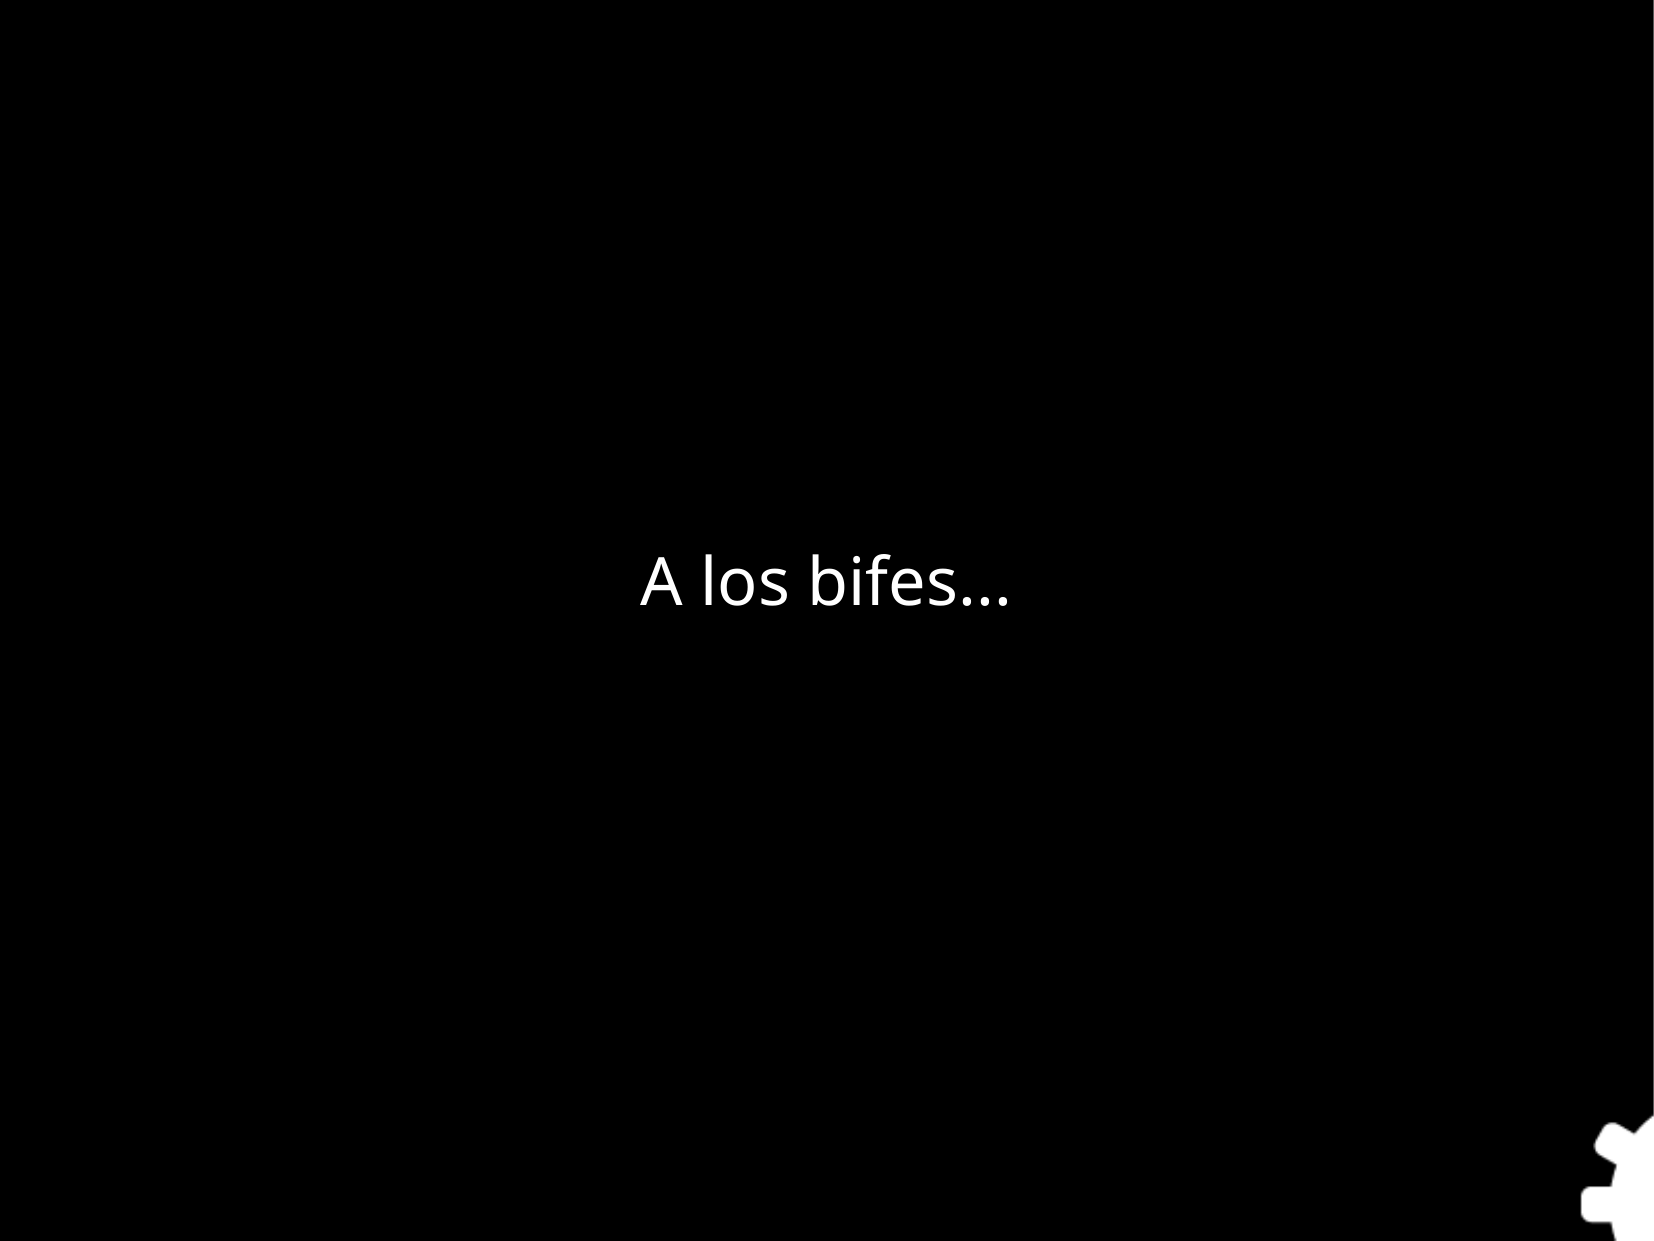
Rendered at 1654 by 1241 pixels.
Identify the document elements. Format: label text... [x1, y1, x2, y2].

subtitle A los bifes... [82, 56, 1571, 1102]
picture [0, 0, 1654, 1241]
